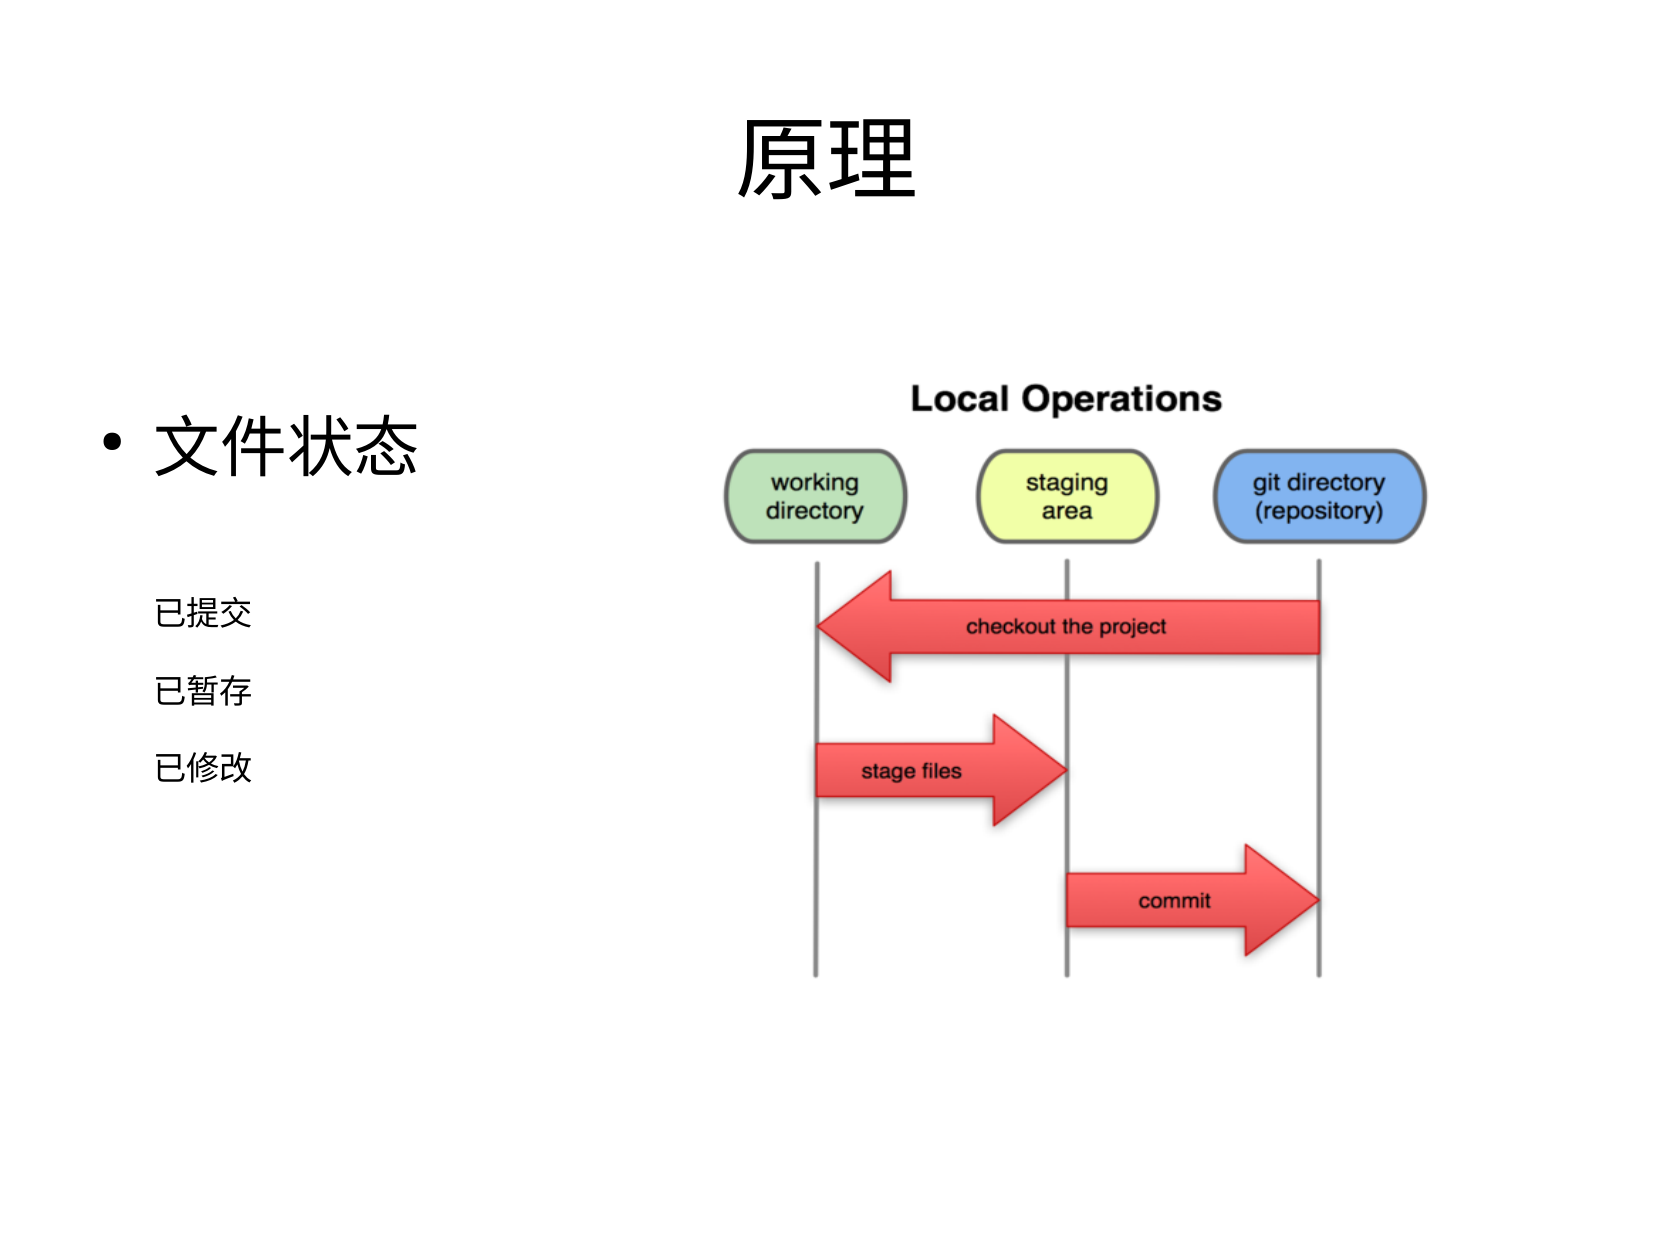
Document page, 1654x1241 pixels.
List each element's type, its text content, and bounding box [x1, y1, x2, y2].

title 原理 [82, 49, 1571, 257]
list 文件状态 已提交 已暂存 已修改 [82, 290, 1571, 1010]
picture [720, 377, 1430, 981]
